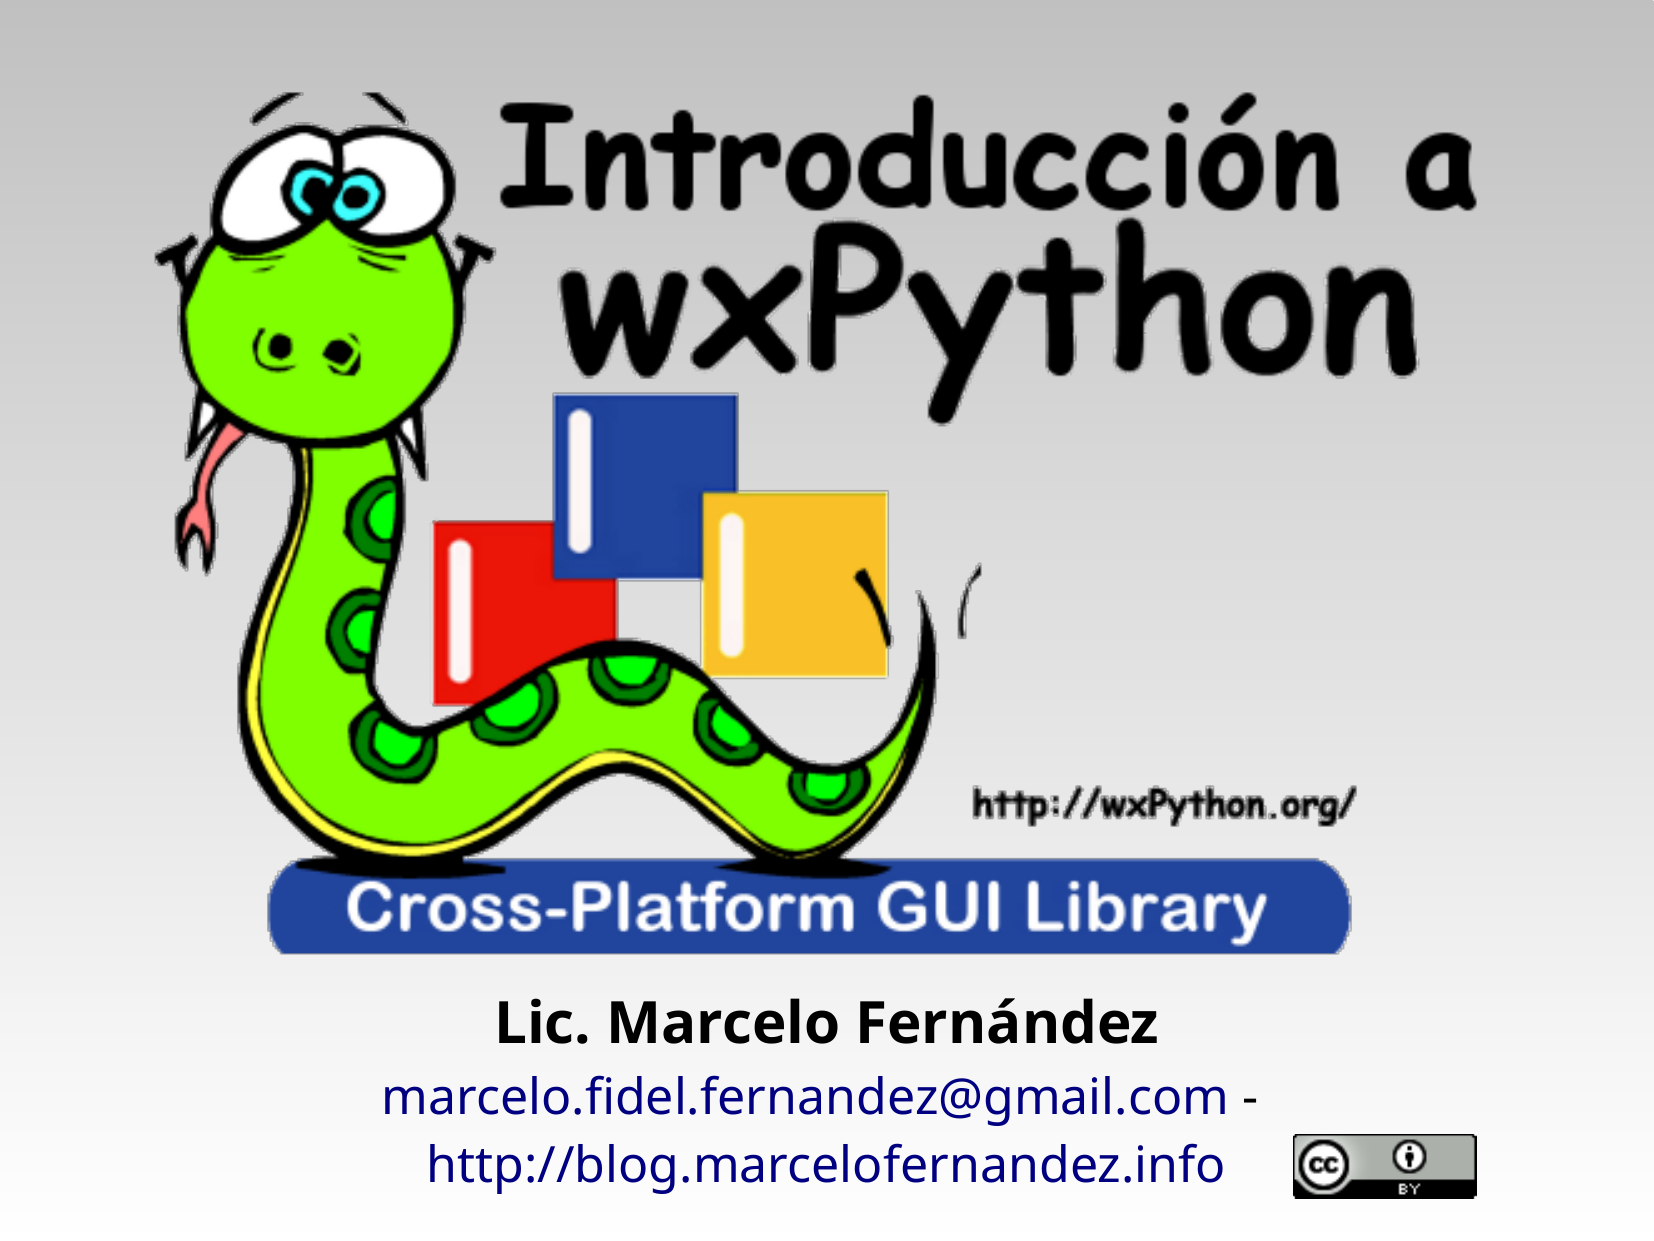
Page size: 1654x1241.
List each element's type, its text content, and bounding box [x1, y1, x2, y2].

picture [1293, 1134, 1477, 1199]
text_box Lic. Marcelo Fernández marcelo.fidel.fernandez@gmail.com - http://blog.marcelofernandez.info Publicado bajo Licencia Creative Commons - BY, excepto las imágenes y logos tomadas de sitios de Internet [0, 974, 1654, 1220]
picture [136, 91, 1517, 957]
